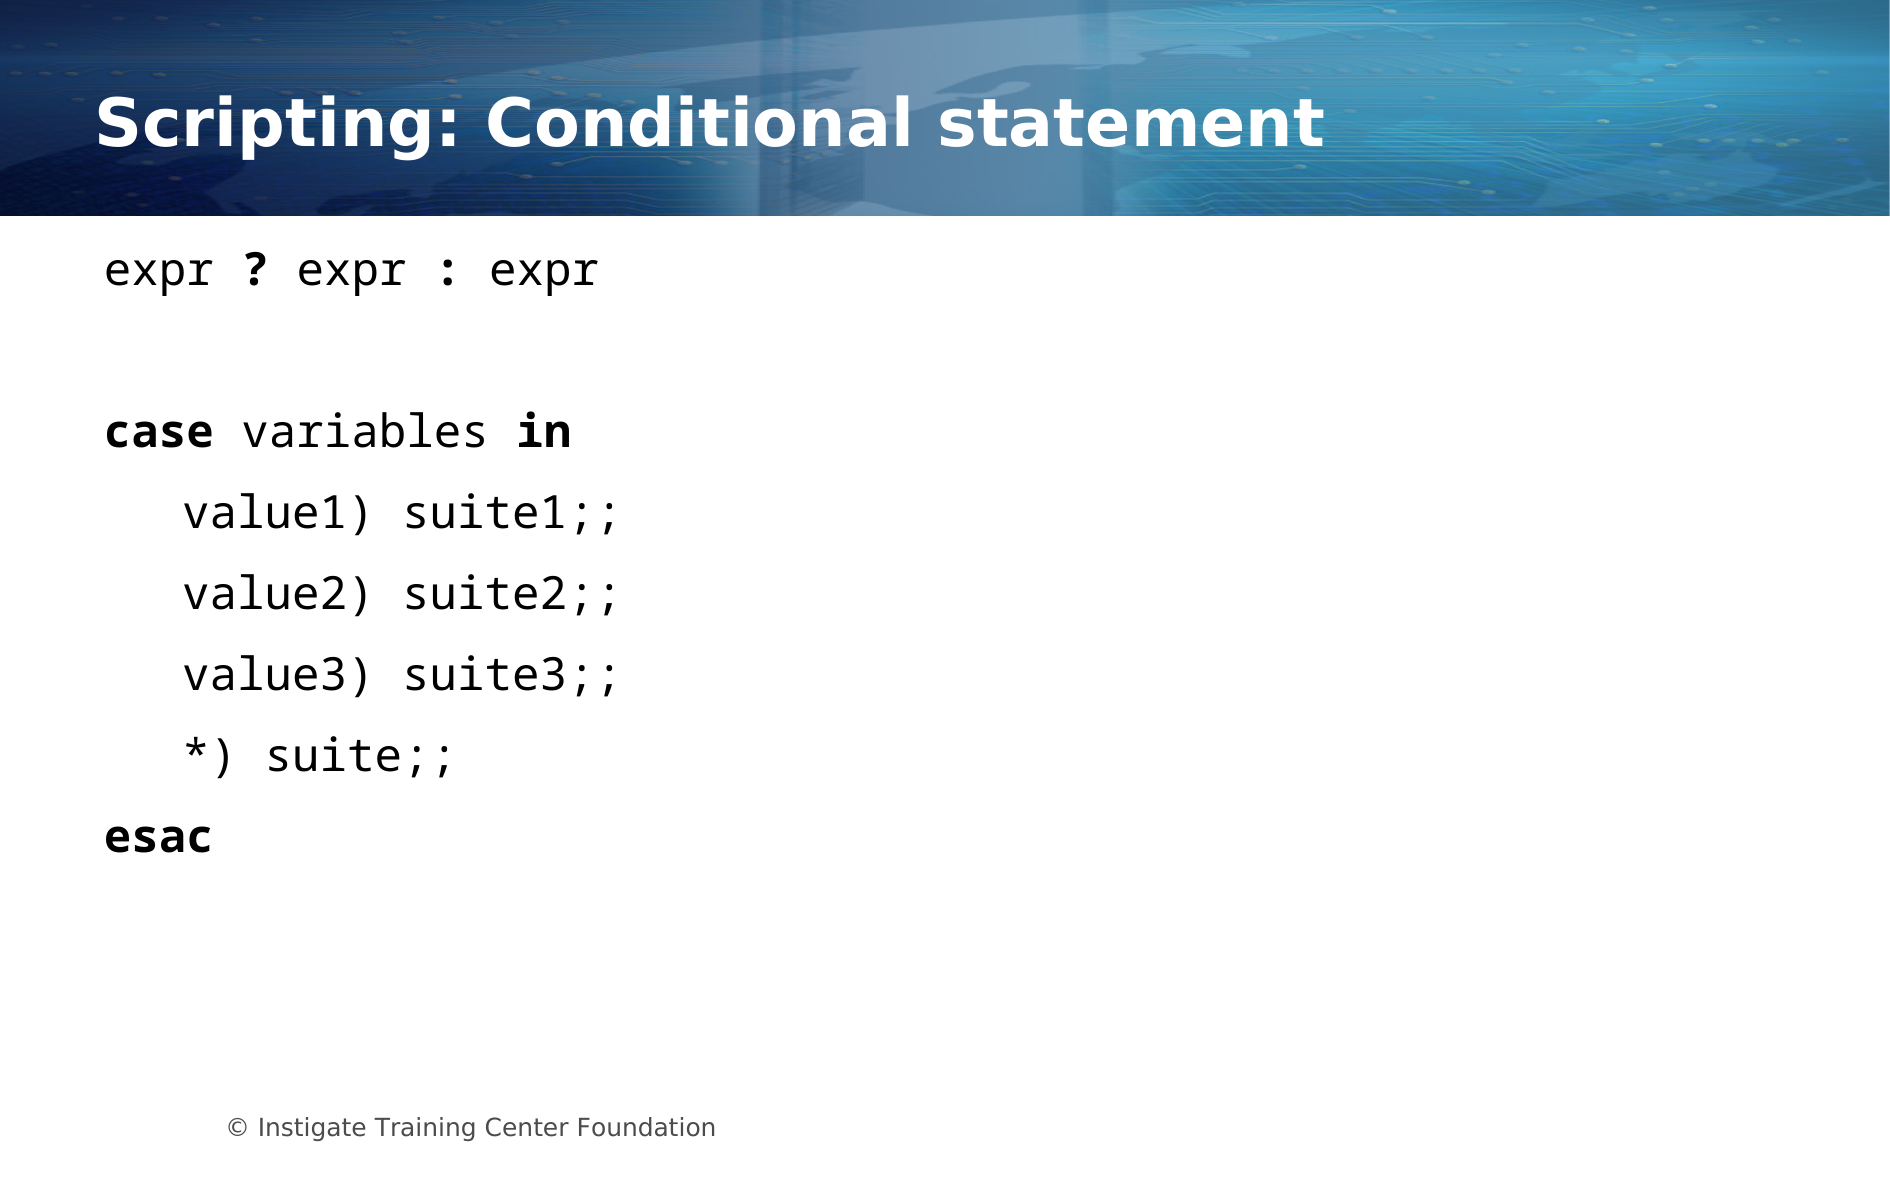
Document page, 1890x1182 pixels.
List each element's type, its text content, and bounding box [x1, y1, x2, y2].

picture [0, 0, 1890, 216]
list expr ? expr : expr case variables in value1) suite1;; value2) suite2;; value3) suite3;; *) suite;; esac [59, 236, 1831, 1001]
title Scripting: Conditional statement [94, 54, 1793, 210]
